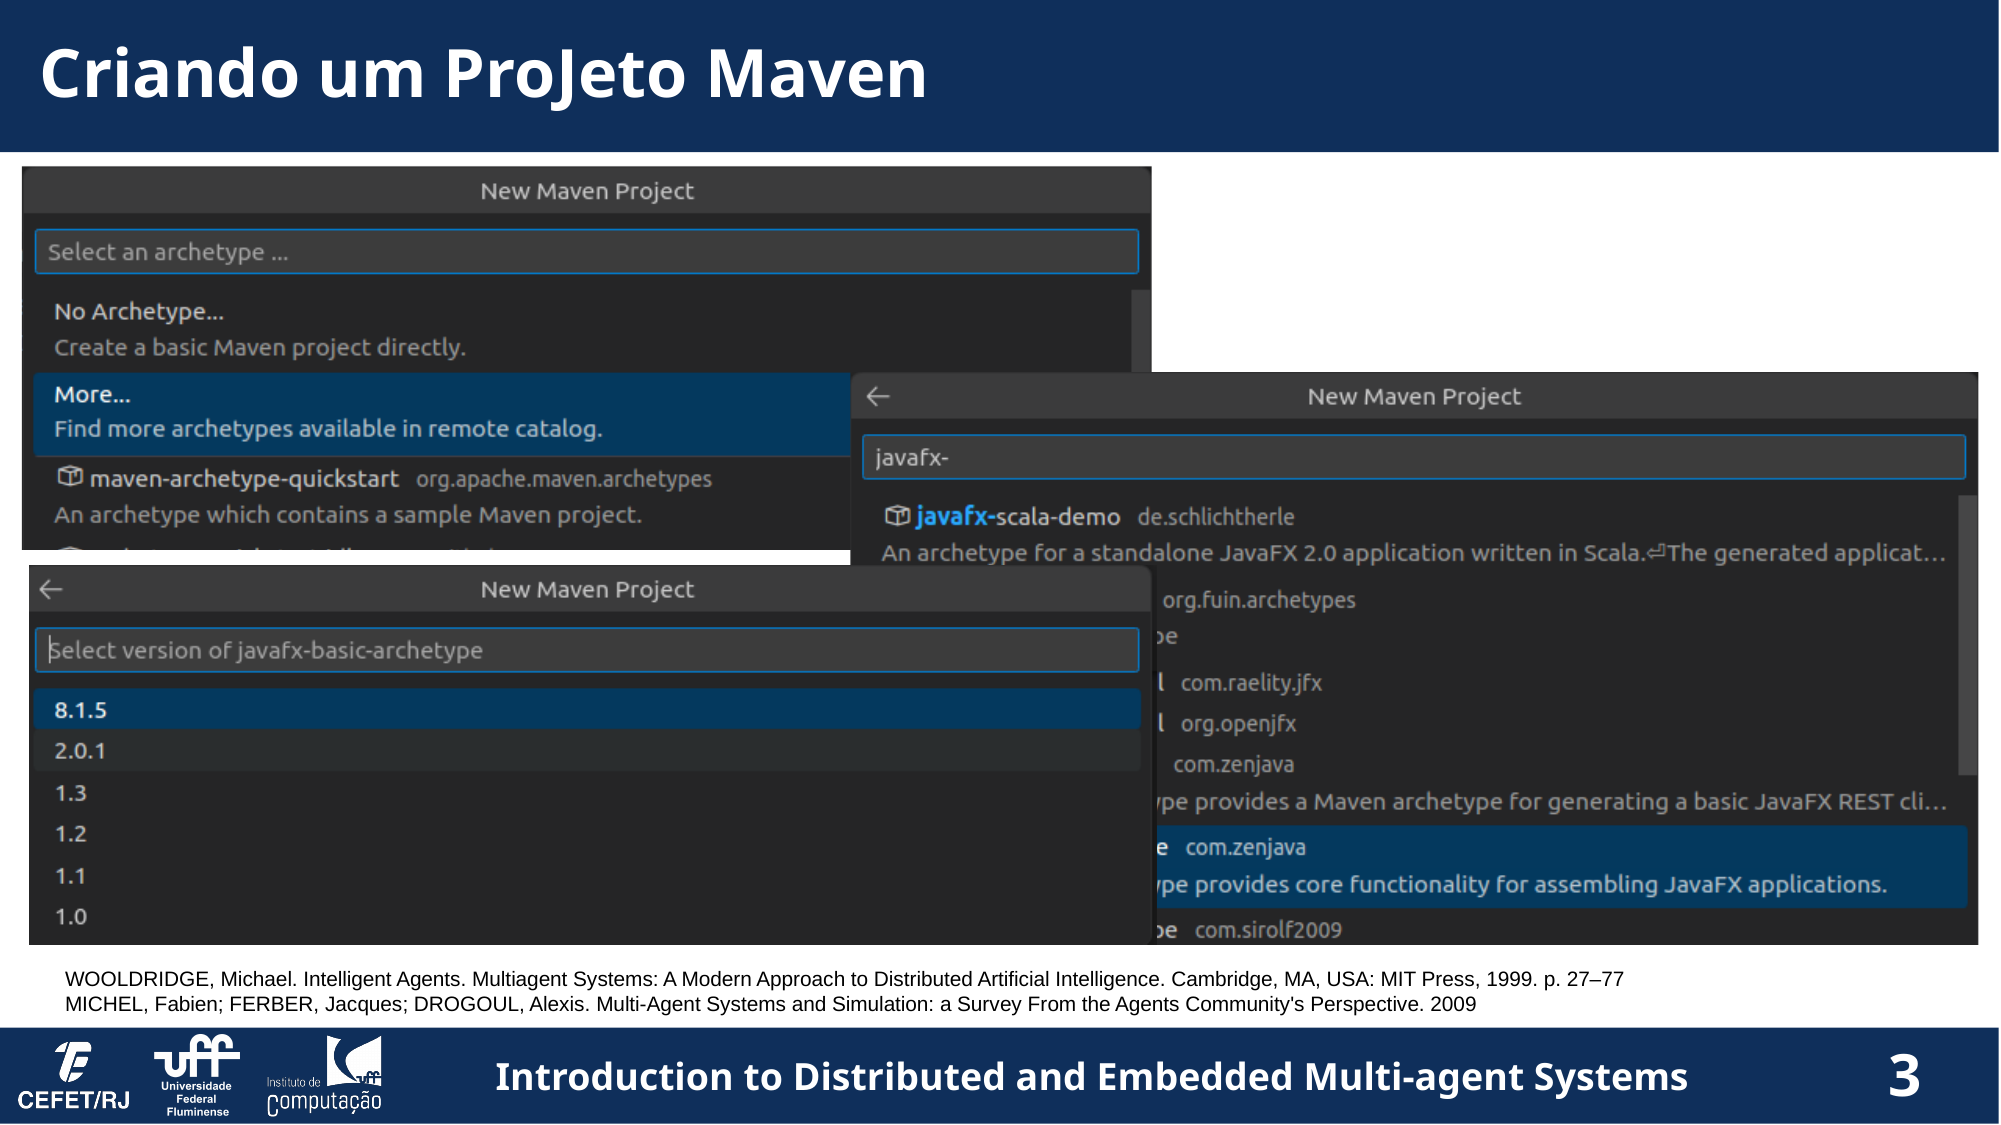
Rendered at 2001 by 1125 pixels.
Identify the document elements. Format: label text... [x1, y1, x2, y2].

text_box WOOLDRIDGE, Michael. Intelligent Agents. Multiagent Systems: A Modern Approach to Distributed Artificial Intelligence. Cambridge, MA, USA: MIT Press, 1999. p. 27–77 MICHEL, Fabien; FERBER, Jacques; DROGOUL, Alexis. Multi-Agent Systems and Simulation: a Survey From the Agents Community's Perspective. 2009 [50, 958, 1969, 1024]
picture [21, 165, 1979, 945]
picture [153, 1033, 241, 1121]
text_box Criando um ProJeto Maven [25, 23, 1999, 119]
picture [265, 1033, 383, 1117]
picture [18, 1021, 129, 1125]
